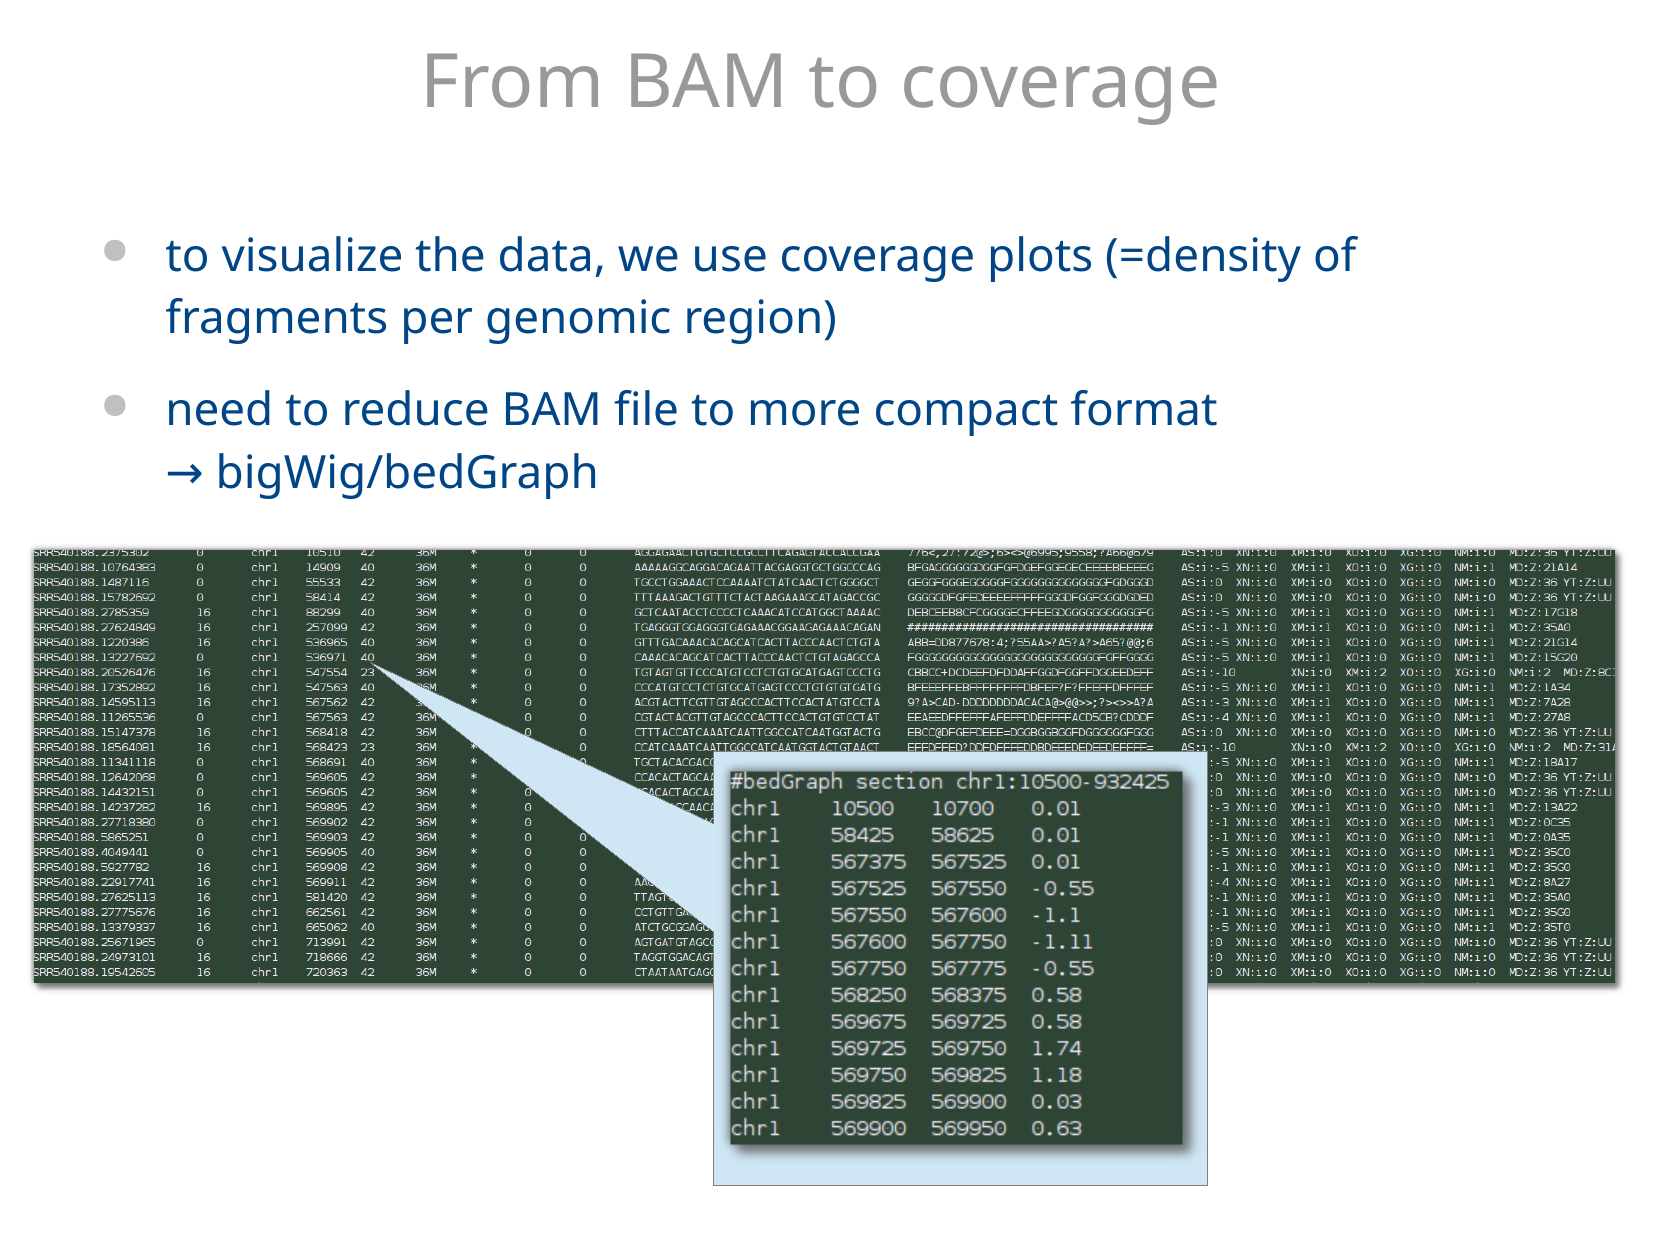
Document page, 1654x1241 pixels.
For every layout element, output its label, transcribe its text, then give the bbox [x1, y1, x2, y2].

title From BAM to coverage [76, 2, 1565, 154]
list to visualize the data, we use coverage plots (=density of fragments per genomic region) need to reduce BAM file to more compact format → bigWig/bedGraph [82, 222, 1538, 541]
text_box [370, 662, 1208, 1186]
picture [25, 541, 1628, 1170]
